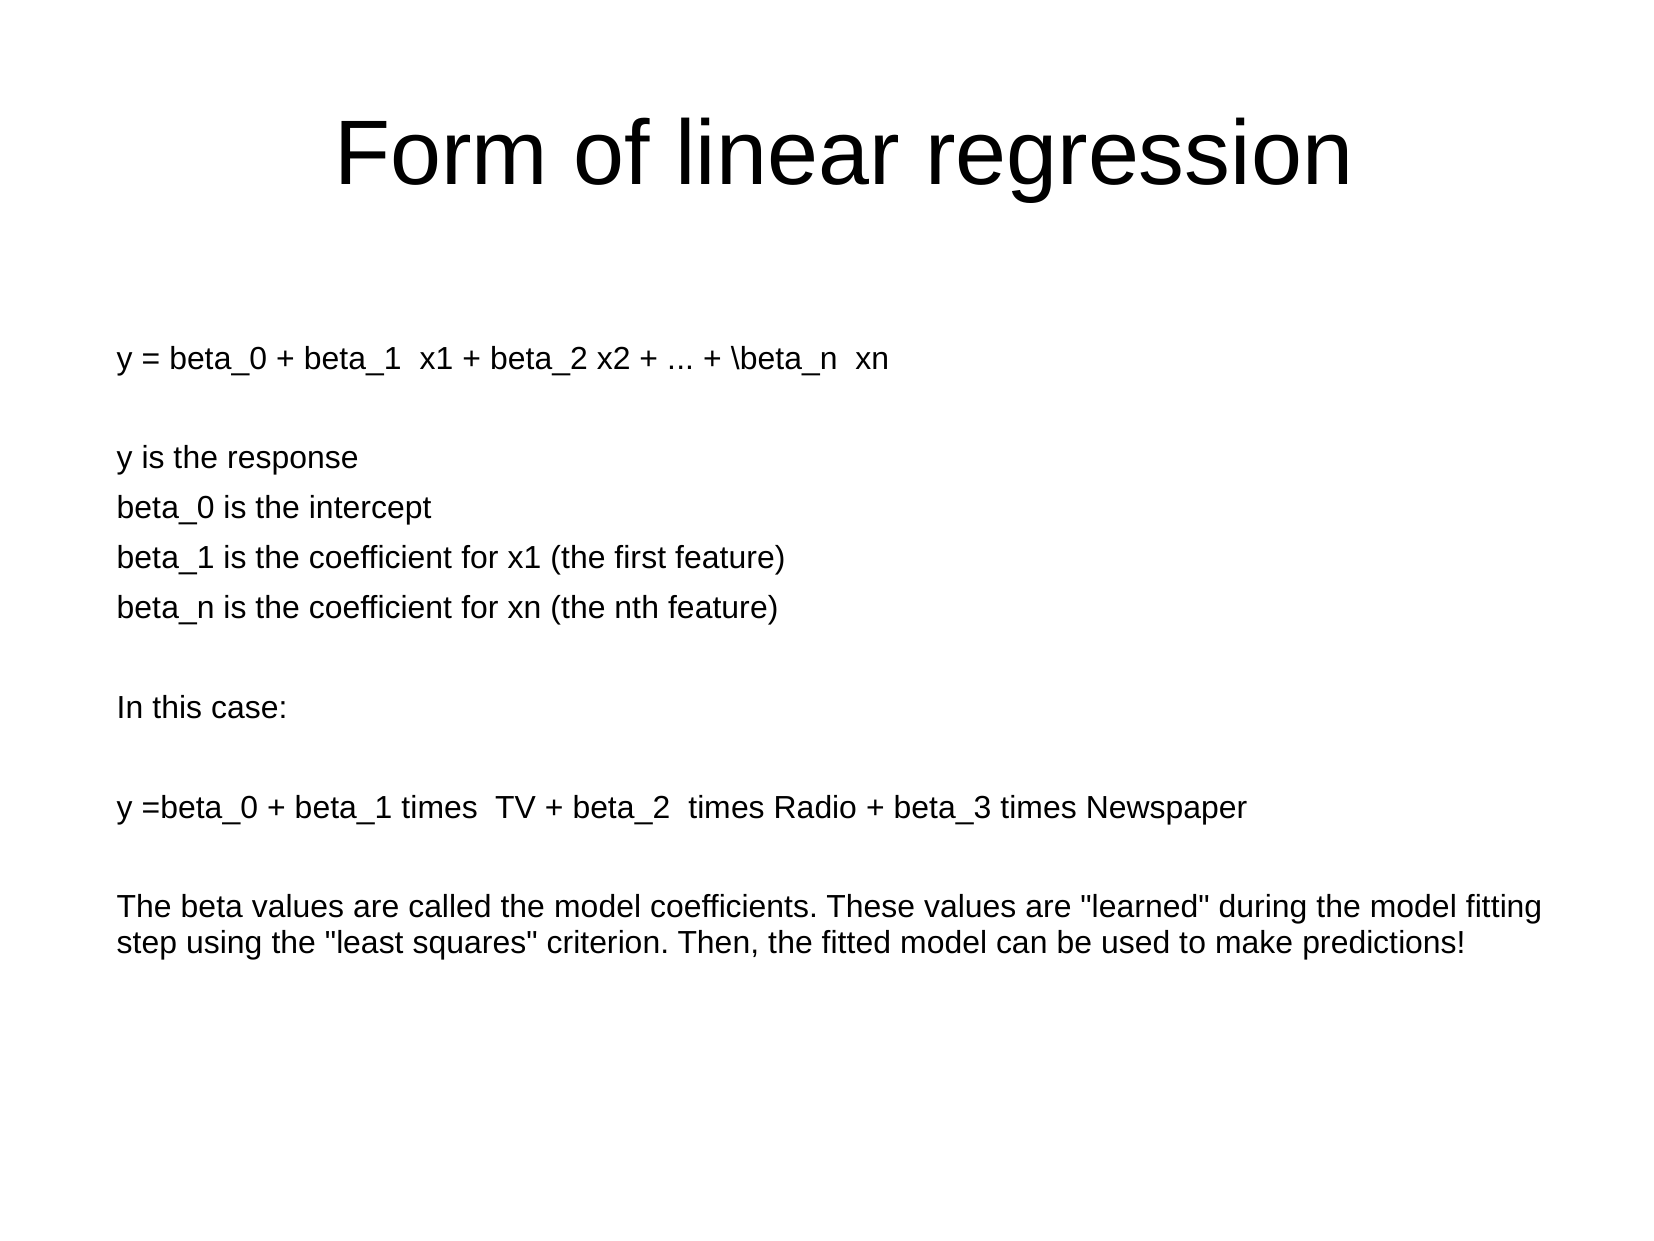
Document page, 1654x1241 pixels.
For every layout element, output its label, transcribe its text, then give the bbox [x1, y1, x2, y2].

title Form of linear regression [82, 49, 1571, 257]
list y = beta_0 + beta_1 x1 + beta_2 x2 + ... + \beta_n xn y is the response beta_0 is the intercept beta_1 is the coefficient for x1 (the first feature) beta_n is the coefficient for xn (the nth feature) In this case: y =beta_0 + beta_1 times TV + beta_2 times Radio + beta_3 times Newspaper The beta values are called the model coefficients. These values are "learned" during the model fitting step using the "least squares" criterion. Then, the fitted model can be used to make predictions! [82, 290, 1571, 1010]
